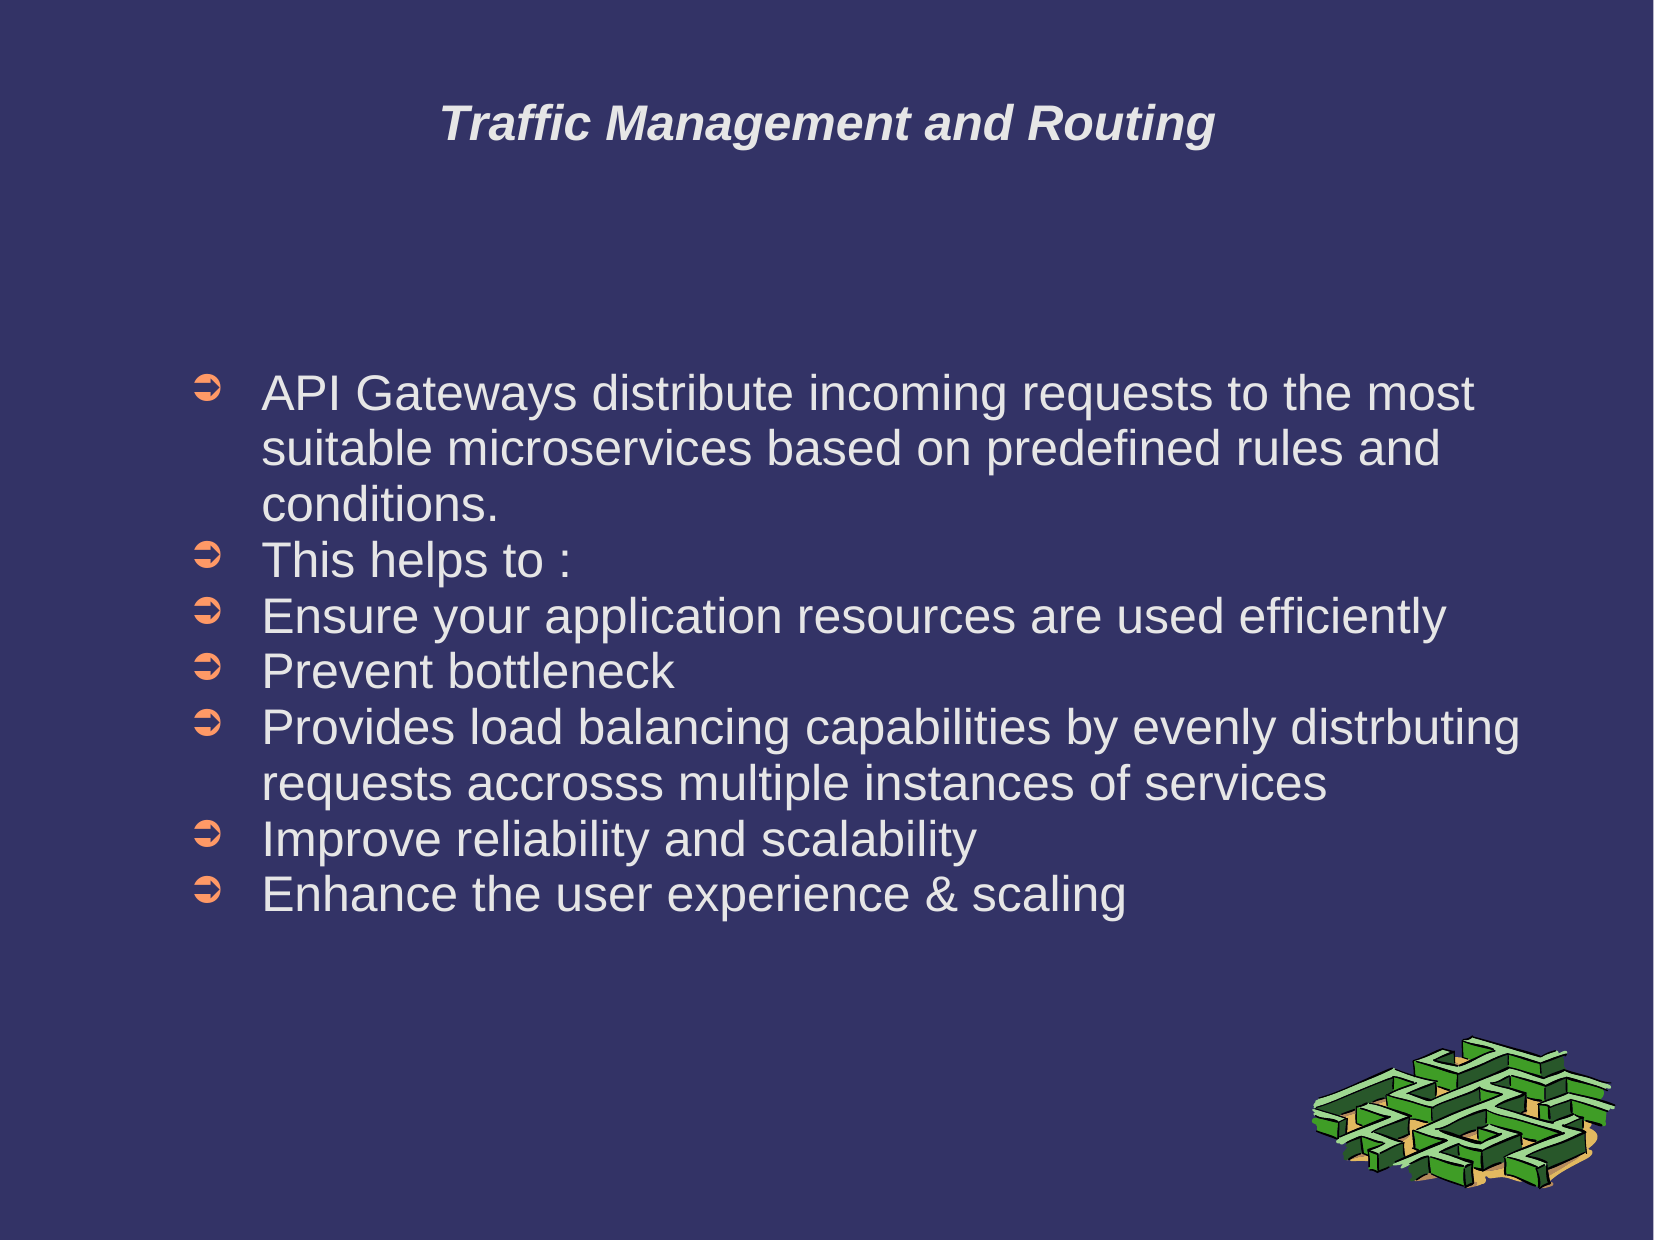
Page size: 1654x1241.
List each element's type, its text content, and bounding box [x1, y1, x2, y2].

list API Gateways distribute incoming requests to the most suitable microservices based on predefined rules and conditions. This helps to : Ensure your application resources are used efficiently Prevent bottleneck Provides load balancing capabilities by evenly distrbuting requests accrosss multiple instances of services Improve reliability and scalability Enhance the user experience & scaling [178, 364, 1570, 1147]
title Traffic Management and Routing [121, 19, 1534, 227]
